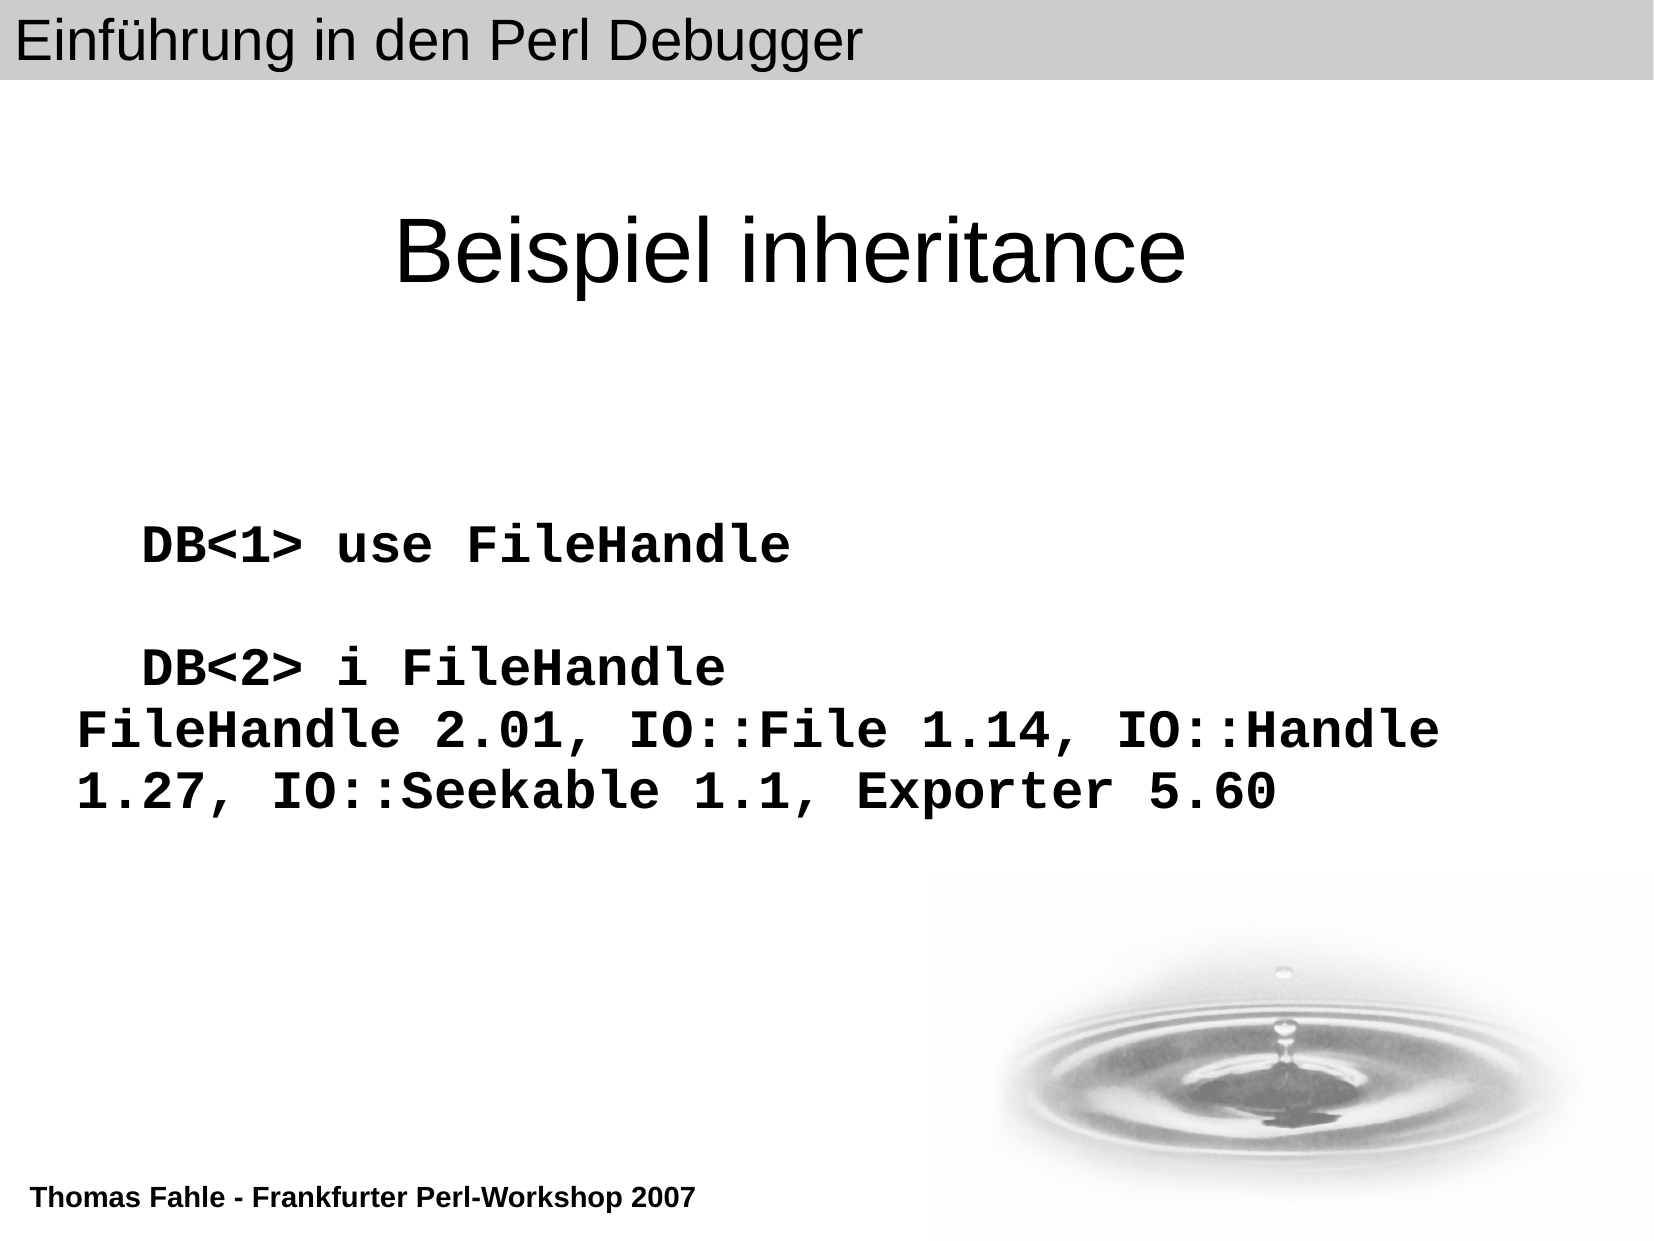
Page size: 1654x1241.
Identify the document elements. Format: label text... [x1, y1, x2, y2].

subtitle DB<1> use FileHandle DB<2> i FileHandle FileHandle 2.01, IO::File 1.14, IO::Handle 1.27, IO::Seekable 1.1, Exporter 5.60 [76, 375, 1565, 968]
picture [0, 80, 1654, 1241]
title Beispiel inheritance [47, 147, 1536, 355]
